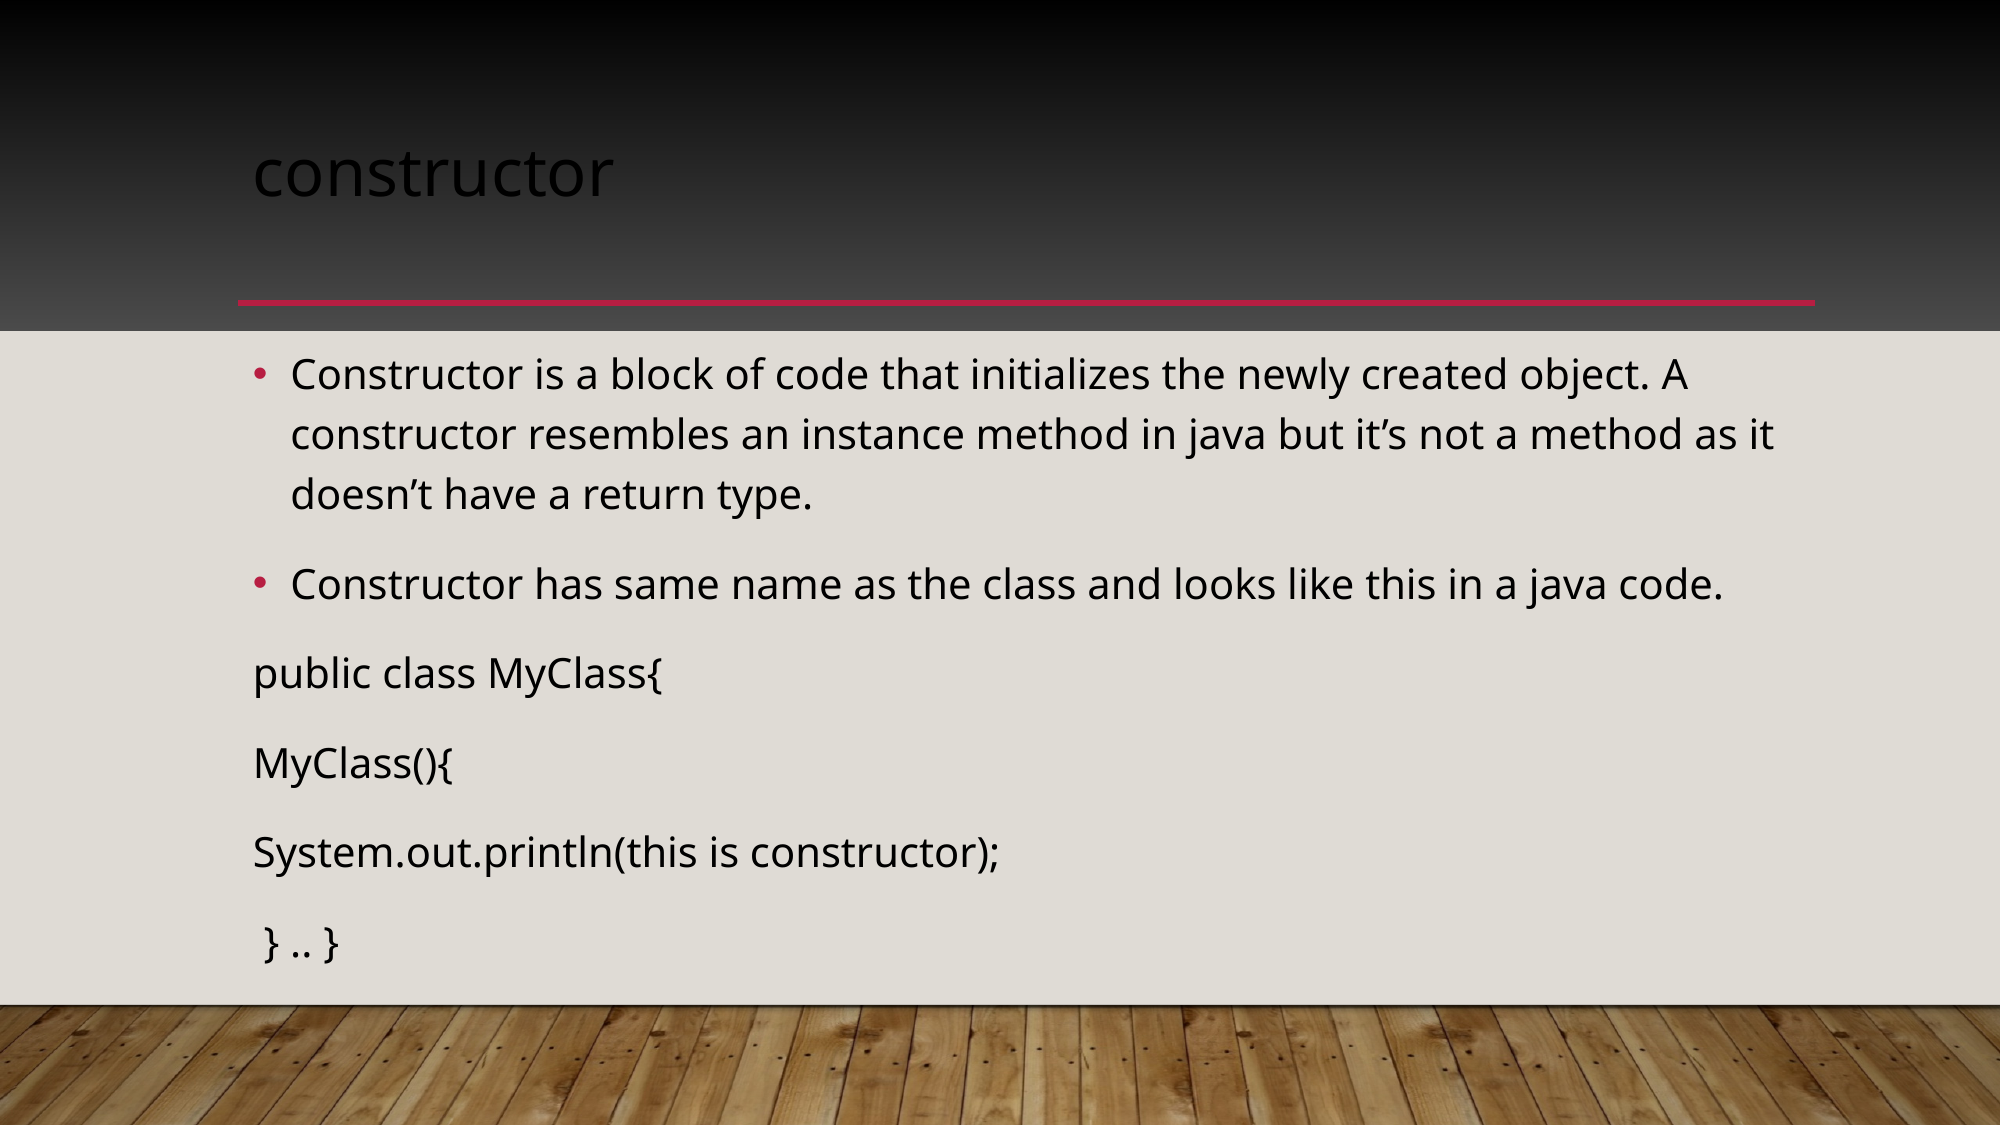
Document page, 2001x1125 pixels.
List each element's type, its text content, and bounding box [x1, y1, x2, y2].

picture [0, 1005, 2000, 1125]
list Constructor is a block of code that initializes the newly created object. A constructor resembles an instance method in java but it’s not a method as it doesn’t have a return type. Constructor has same name as the class and looks like this in a java code. public class MyClass{ MyClass(){ System.out.println(this is constructor); } .. } [238, 330, 1814, 897]
title constructor [238, 131, 1814, 305]
